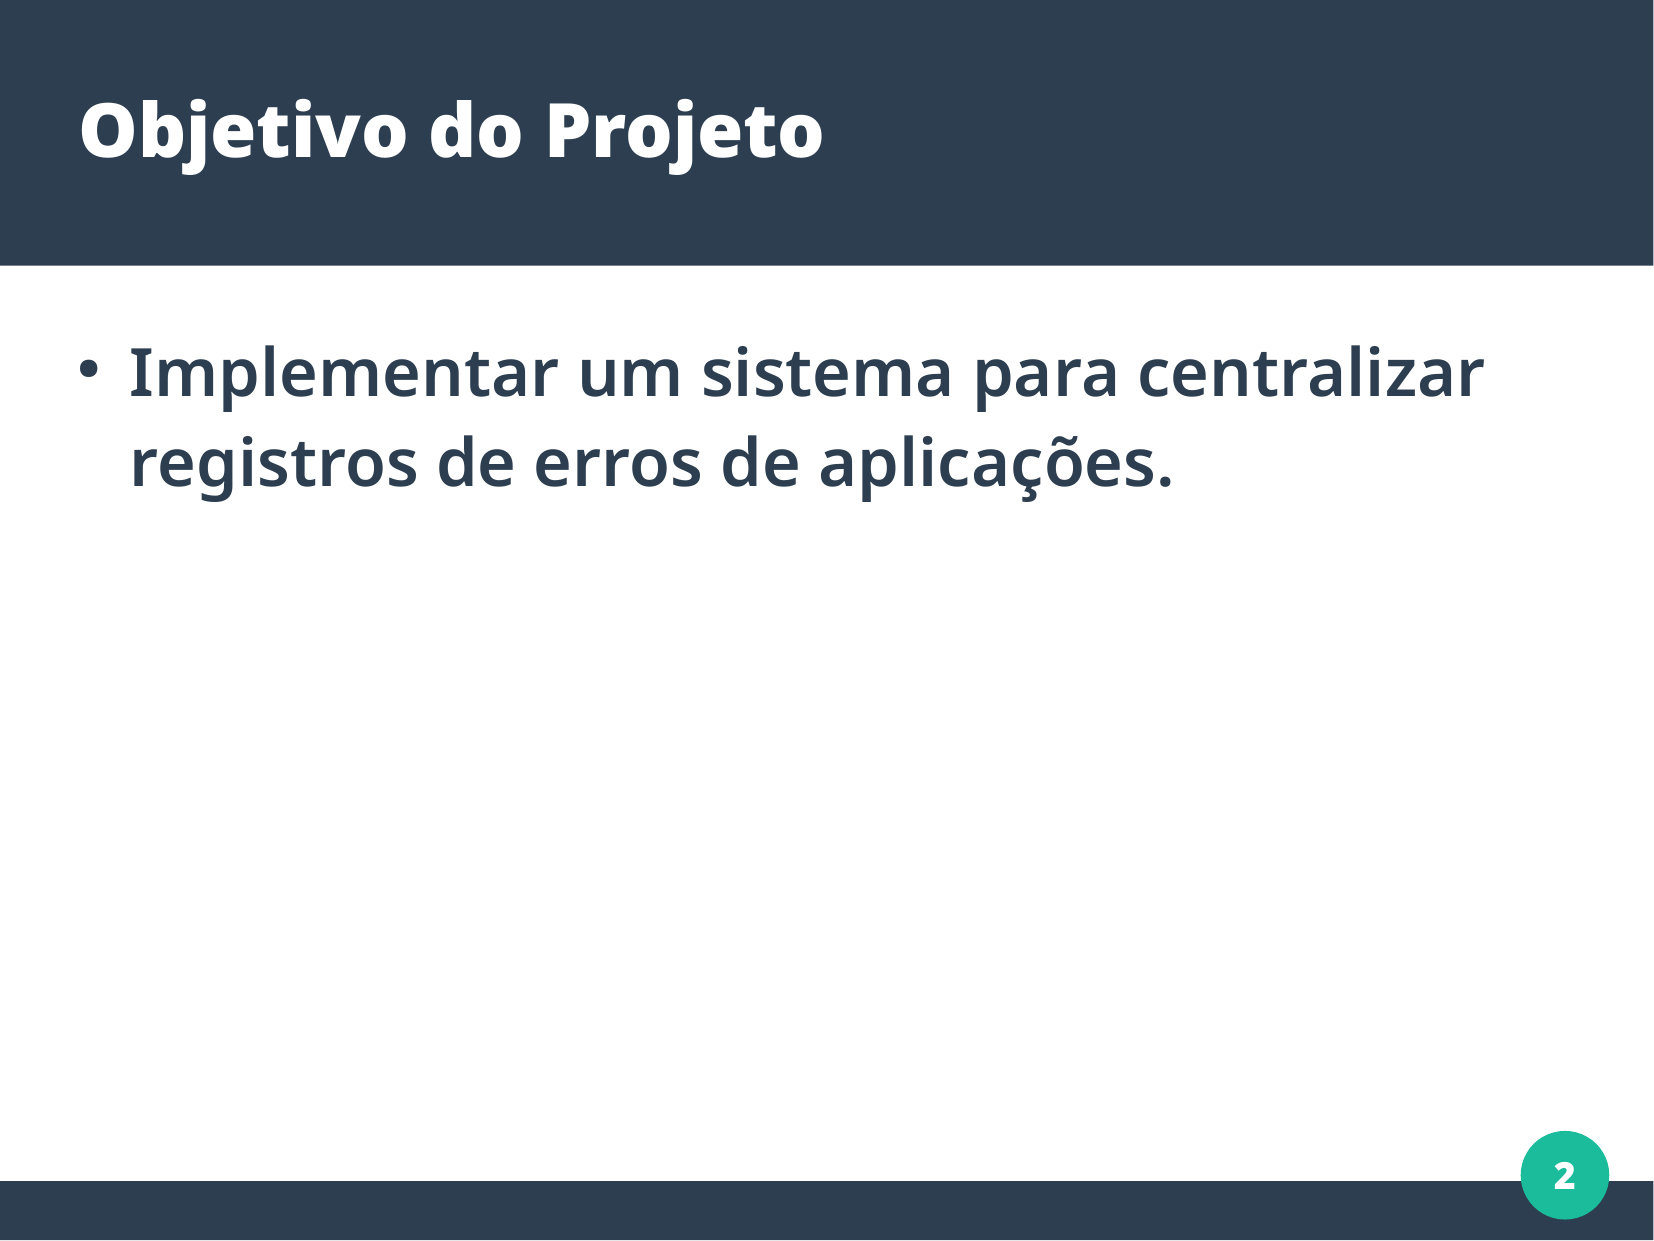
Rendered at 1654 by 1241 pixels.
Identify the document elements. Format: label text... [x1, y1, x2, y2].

title Objetivo do Projeto [59, 49, 1595, 207]
list Implementar um sistema para centralizar registros de erros de aplicações. [59, 324, 1595, 1152]
